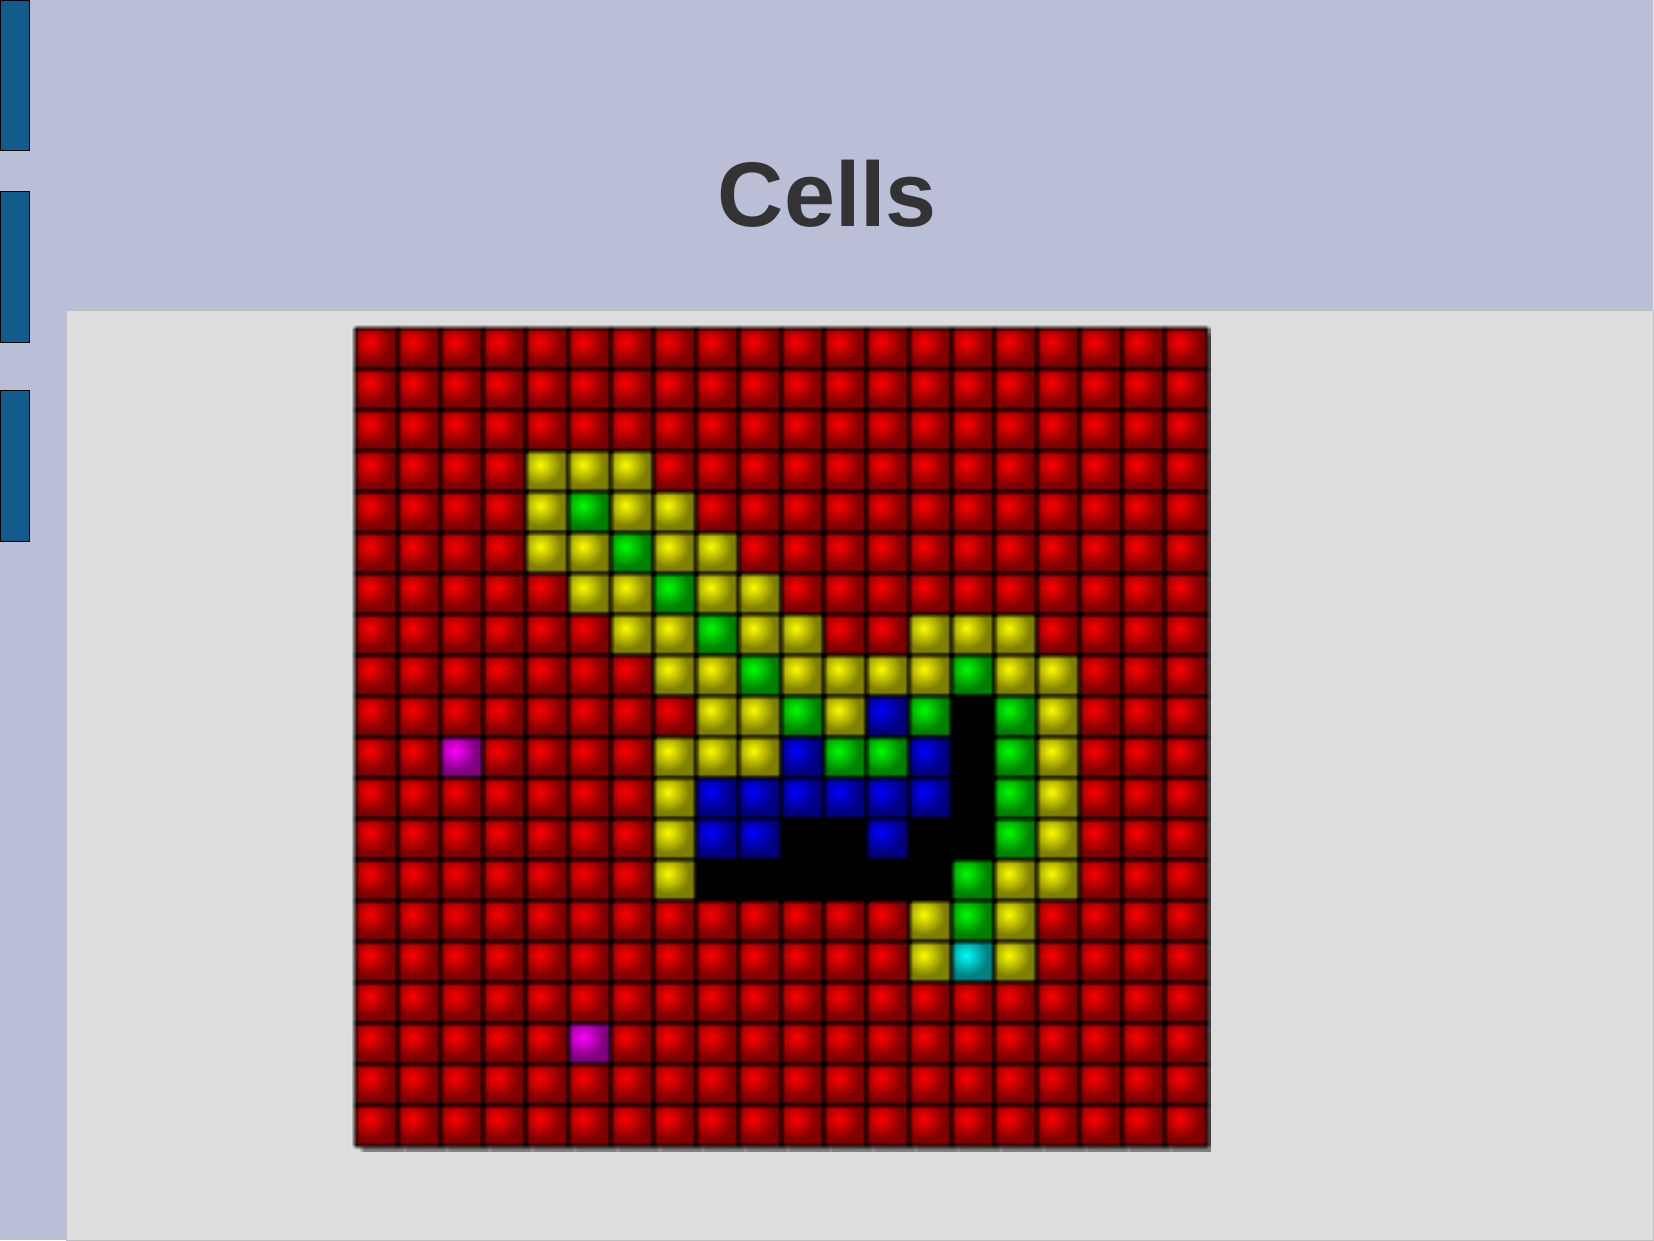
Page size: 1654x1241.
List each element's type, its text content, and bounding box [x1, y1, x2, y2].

title Cells [121, 91, 1534, 299]
picture [351, 324, 1211, 1152]
